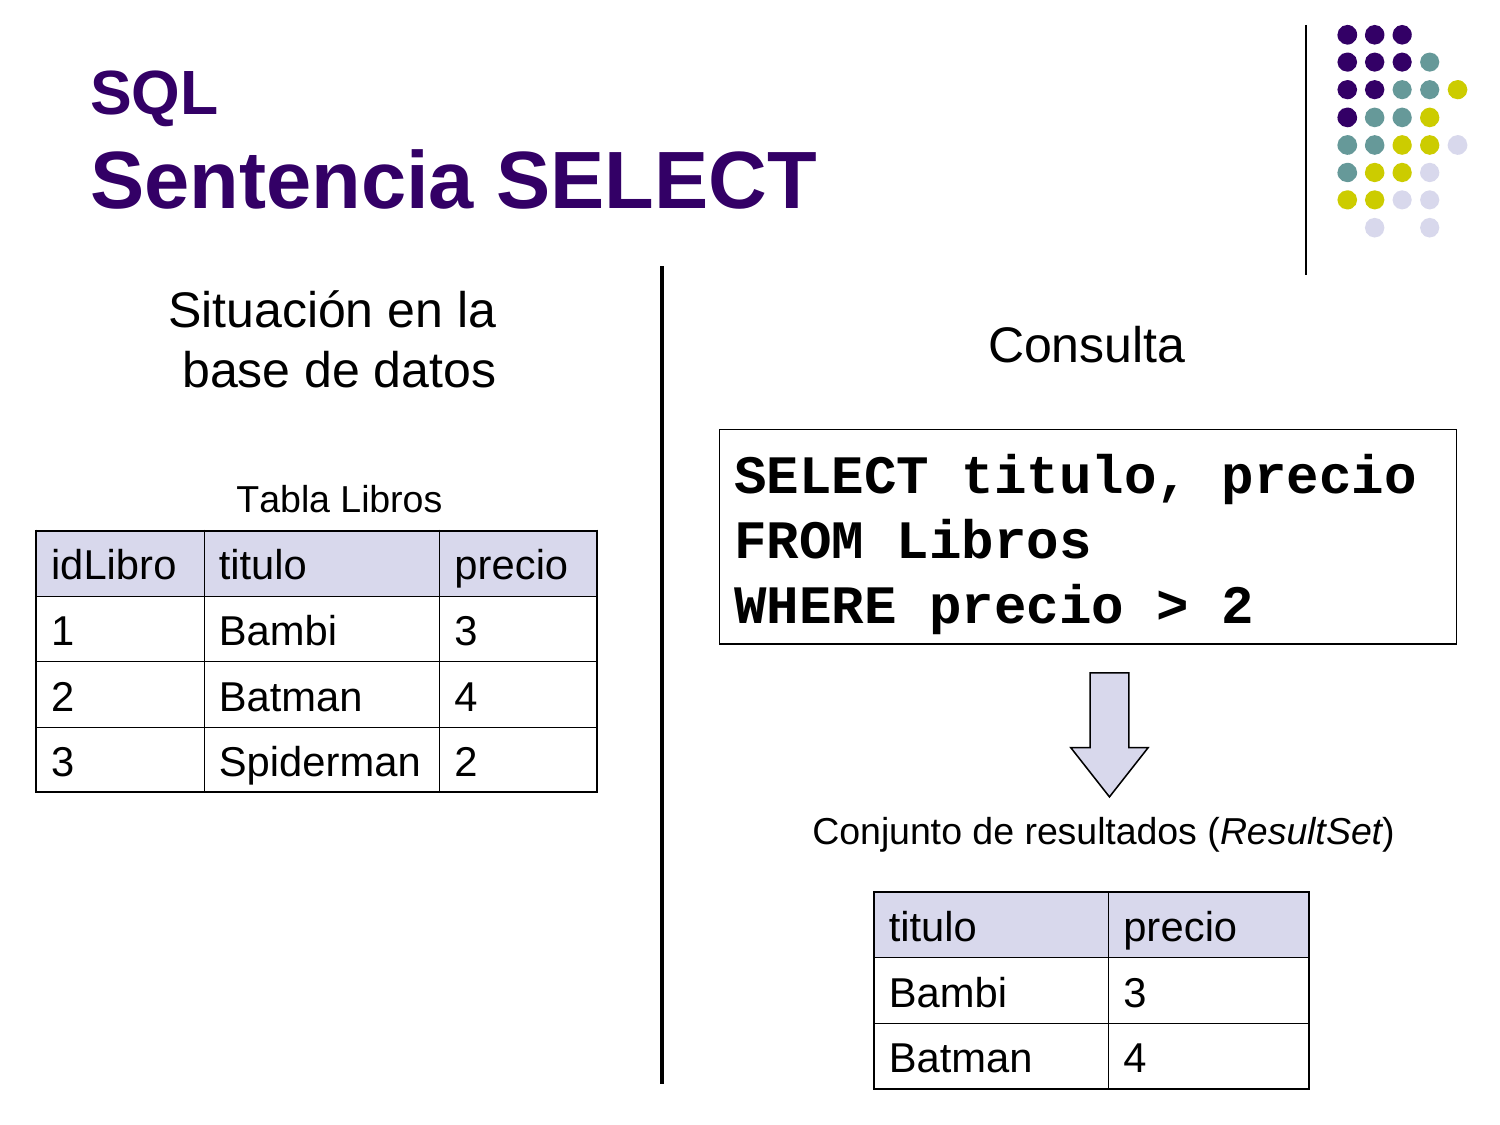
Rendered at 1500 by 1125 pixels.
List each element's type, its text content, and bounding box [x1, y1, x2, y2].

table_cell 4 [1109, 1024, 1308, 1088]
table_cell Bambi [205, 597, 439, 661]
text_box Tabla Libros [221, 466, 458, 528]
title SQL Sentencia SELECT [74, 20, 1313, 233]
table_cell 4 [440, 662, 596, 727]
text_box Conjunto de resultados (ResultSet) [797, 799, 1410, 860]
table_header precio [1109, 893, 1308, 957]
table_cell 3 [37, 728, 204, 791]
table_cell 3 [440, 597, 596, 661]
text_box SELECT titulo, precio FROM Libros WHERE precio > 2 [719, 429, 1457, 644]
table_cell 1 [37, 597, 204, 661]
text_box [1070, 672, 1149, 797]
table_cell 3 [1109, 958, 1308, 1023]
text_box Situación en la base de datos [153, 269, 525, 406]
table_cell Bambi [875, 958, 1108, 1023]
table_cell Batman [205, 662, 439, 727]
table_header precio [440, 532, 596, 596]
text_box Consulta [973, 305, 1200, 381]
table_header titulo [875, 893, 1108, 957]
table_header titulo [205, 532, 439, 596]
table_cell Spiderman [205, 728, 439, 791]
table_cell Batman [875, 1024, 1108, 1088]
table_cell 2 [37, 662, 204, 727]
table_cell 2 [440, 728, 596, 791]
table_header idLibro [37, 532, 204, 596]
